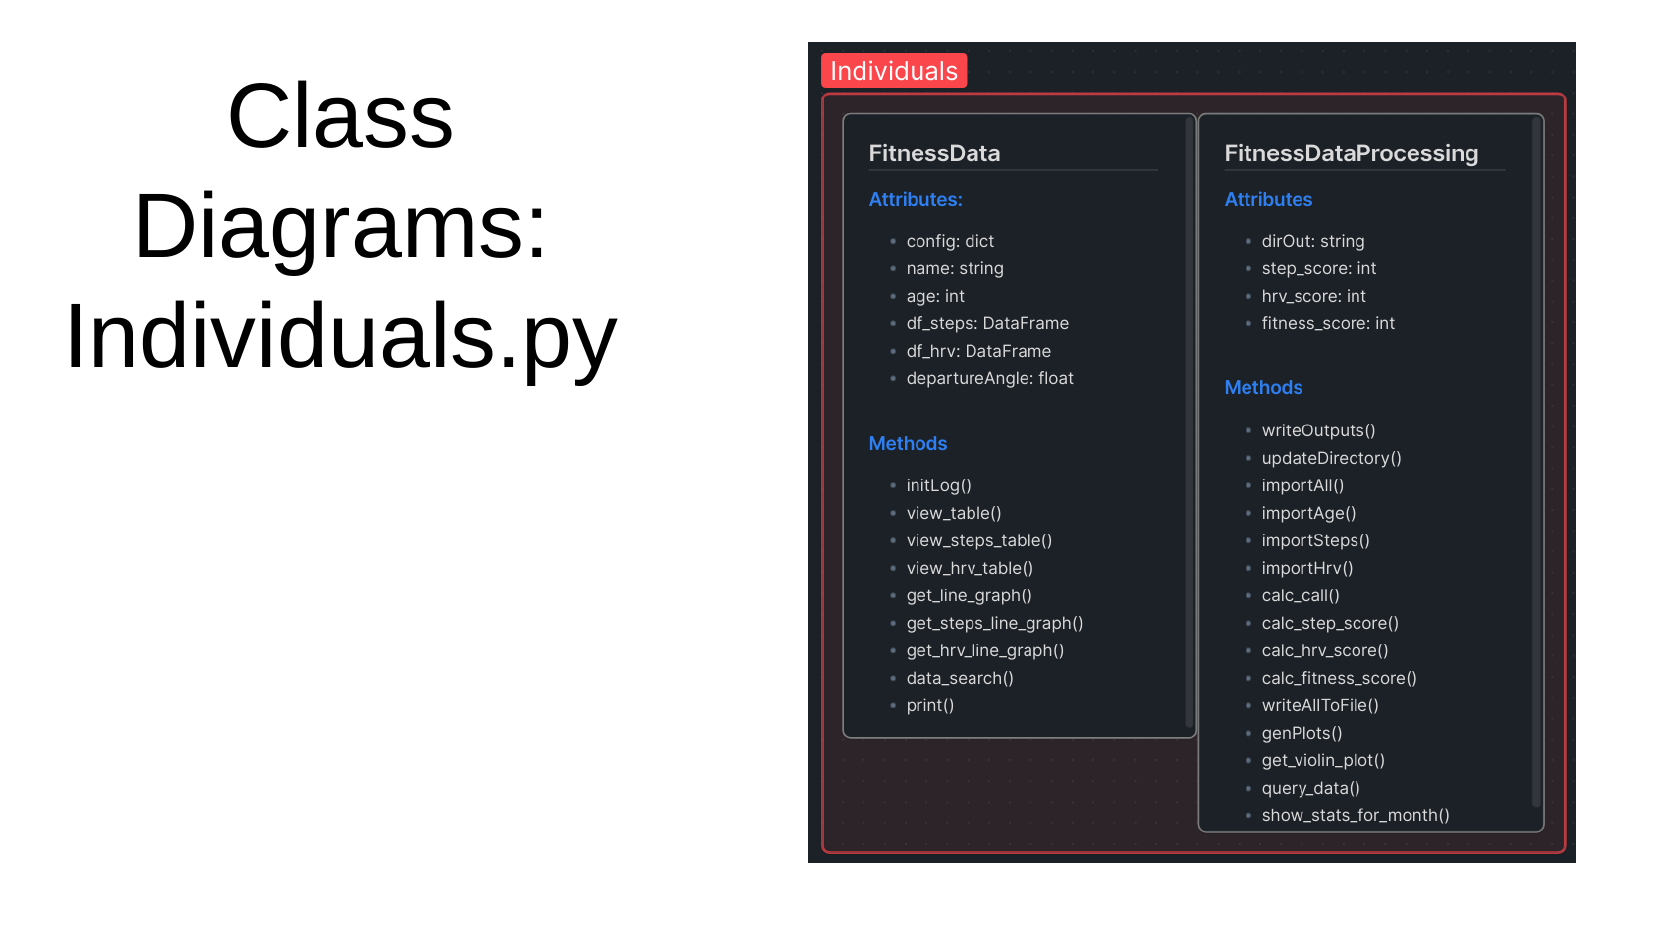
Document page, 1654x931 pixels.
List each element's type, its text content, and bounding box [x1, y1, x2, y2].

title Class Diagrams: Individuals.py [45, 29, 638, 413]
picture [808, 42, 1576, 863]
